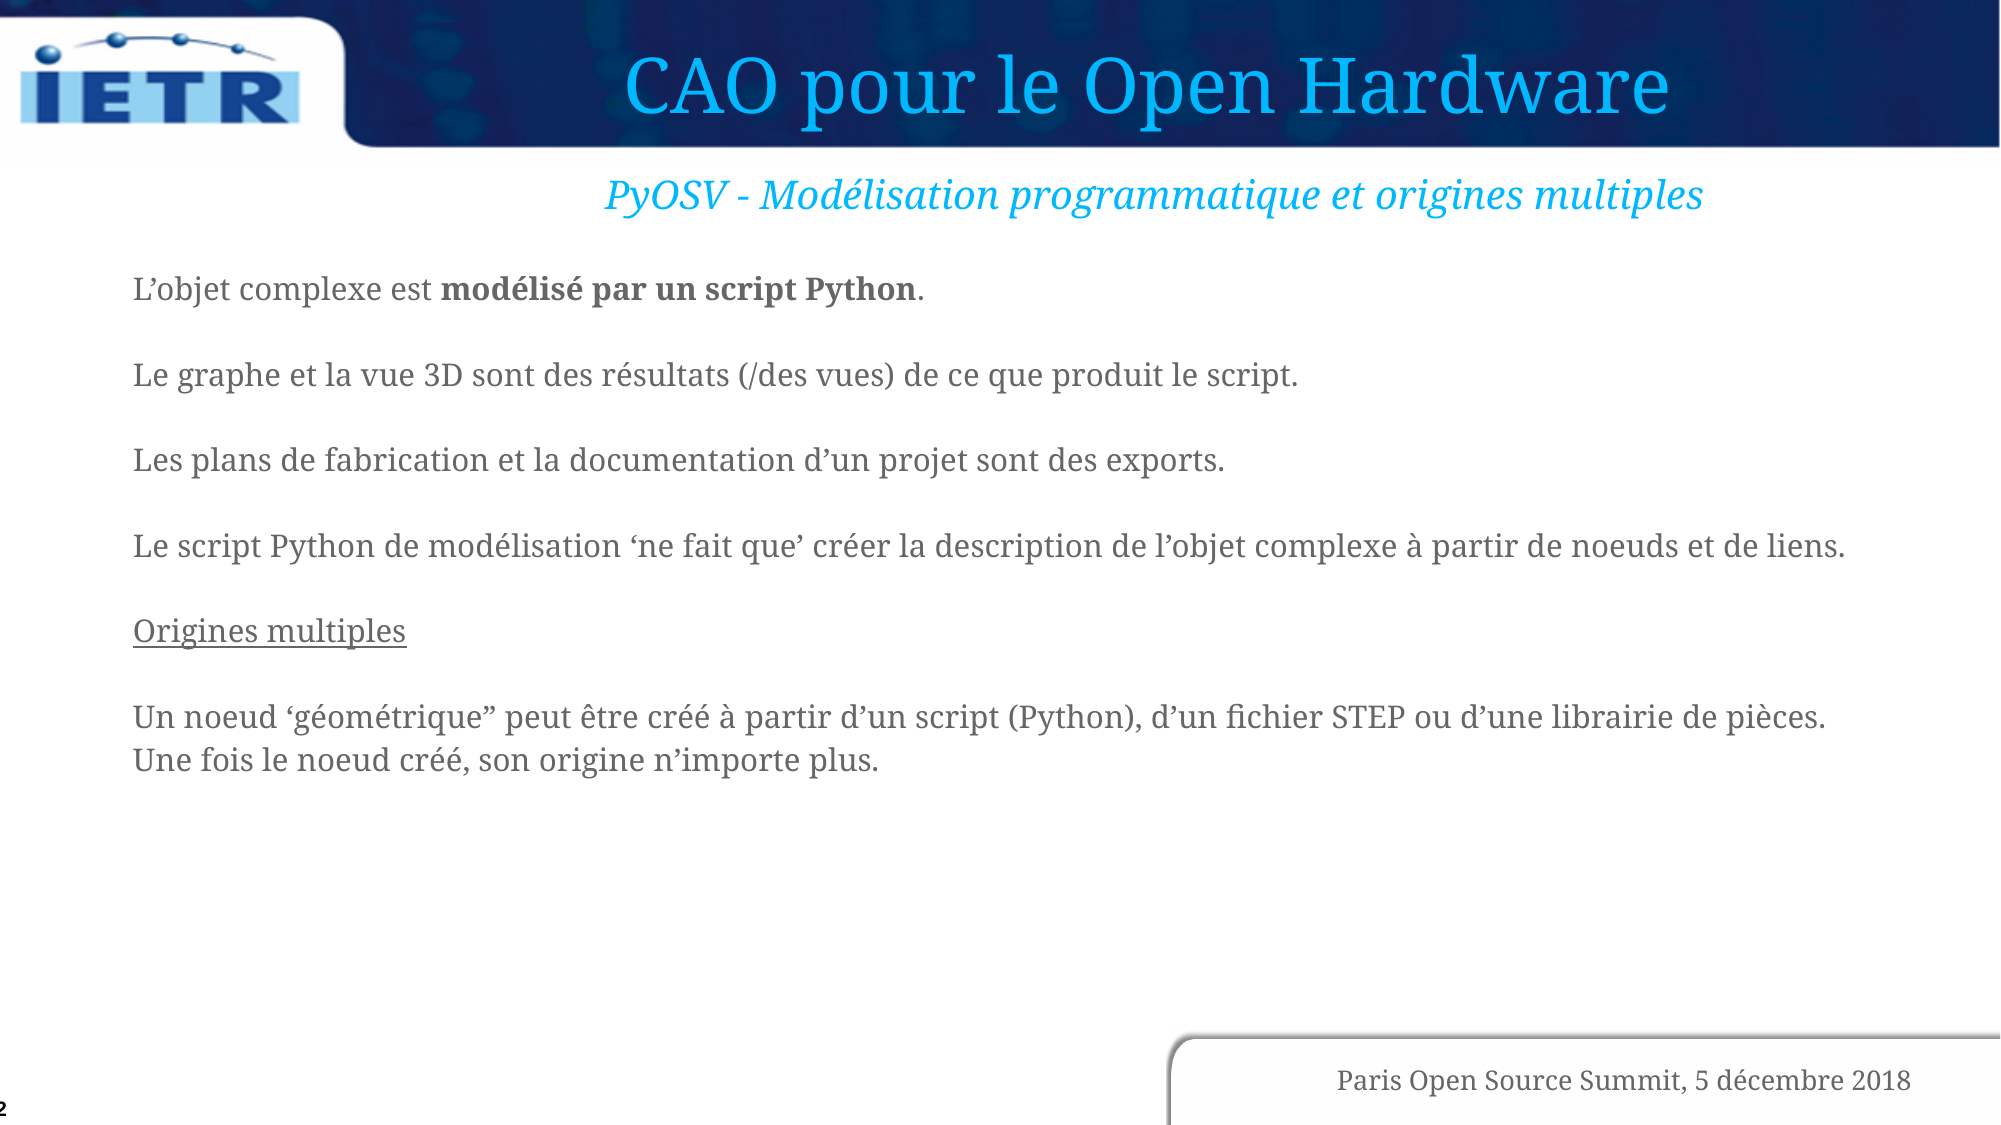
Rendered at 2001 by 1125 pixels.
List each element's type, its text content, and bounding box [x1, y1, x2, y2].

text_box Paris Open Source Summit, 5 décembre 2018 [1322, 1054, 1982, 1106]
text_box CAO pour le Open Hardware [608, 23, 1652, 143]
text_box L’objet complexe est modélisé par un script Python. Le graphe et la vue 3D sont des résultats (/des vues) de ce que produit le script. Les plans de fabrication et la documentation d’un projet sont des exports. Le script Python de modélisation ‘ne fait que’ créer la description de l’objet complexe à partir de noeuds et de liens. Origines multiples Un noeud ‘géométrique” peut être créé à partir d’un script (Python), d’un fichier STEP ou d’une librairie de pièces. Une fois le noeud créé, son origine n’importe plus. [118, 259, 1867, 969]
picture [1166, 1024, 2001, 1125]
picture [0, 0, 2000, 165]
text_box PyOSV - Modélisation programmatique et origines multiples [590, 159, 1593, 253]
